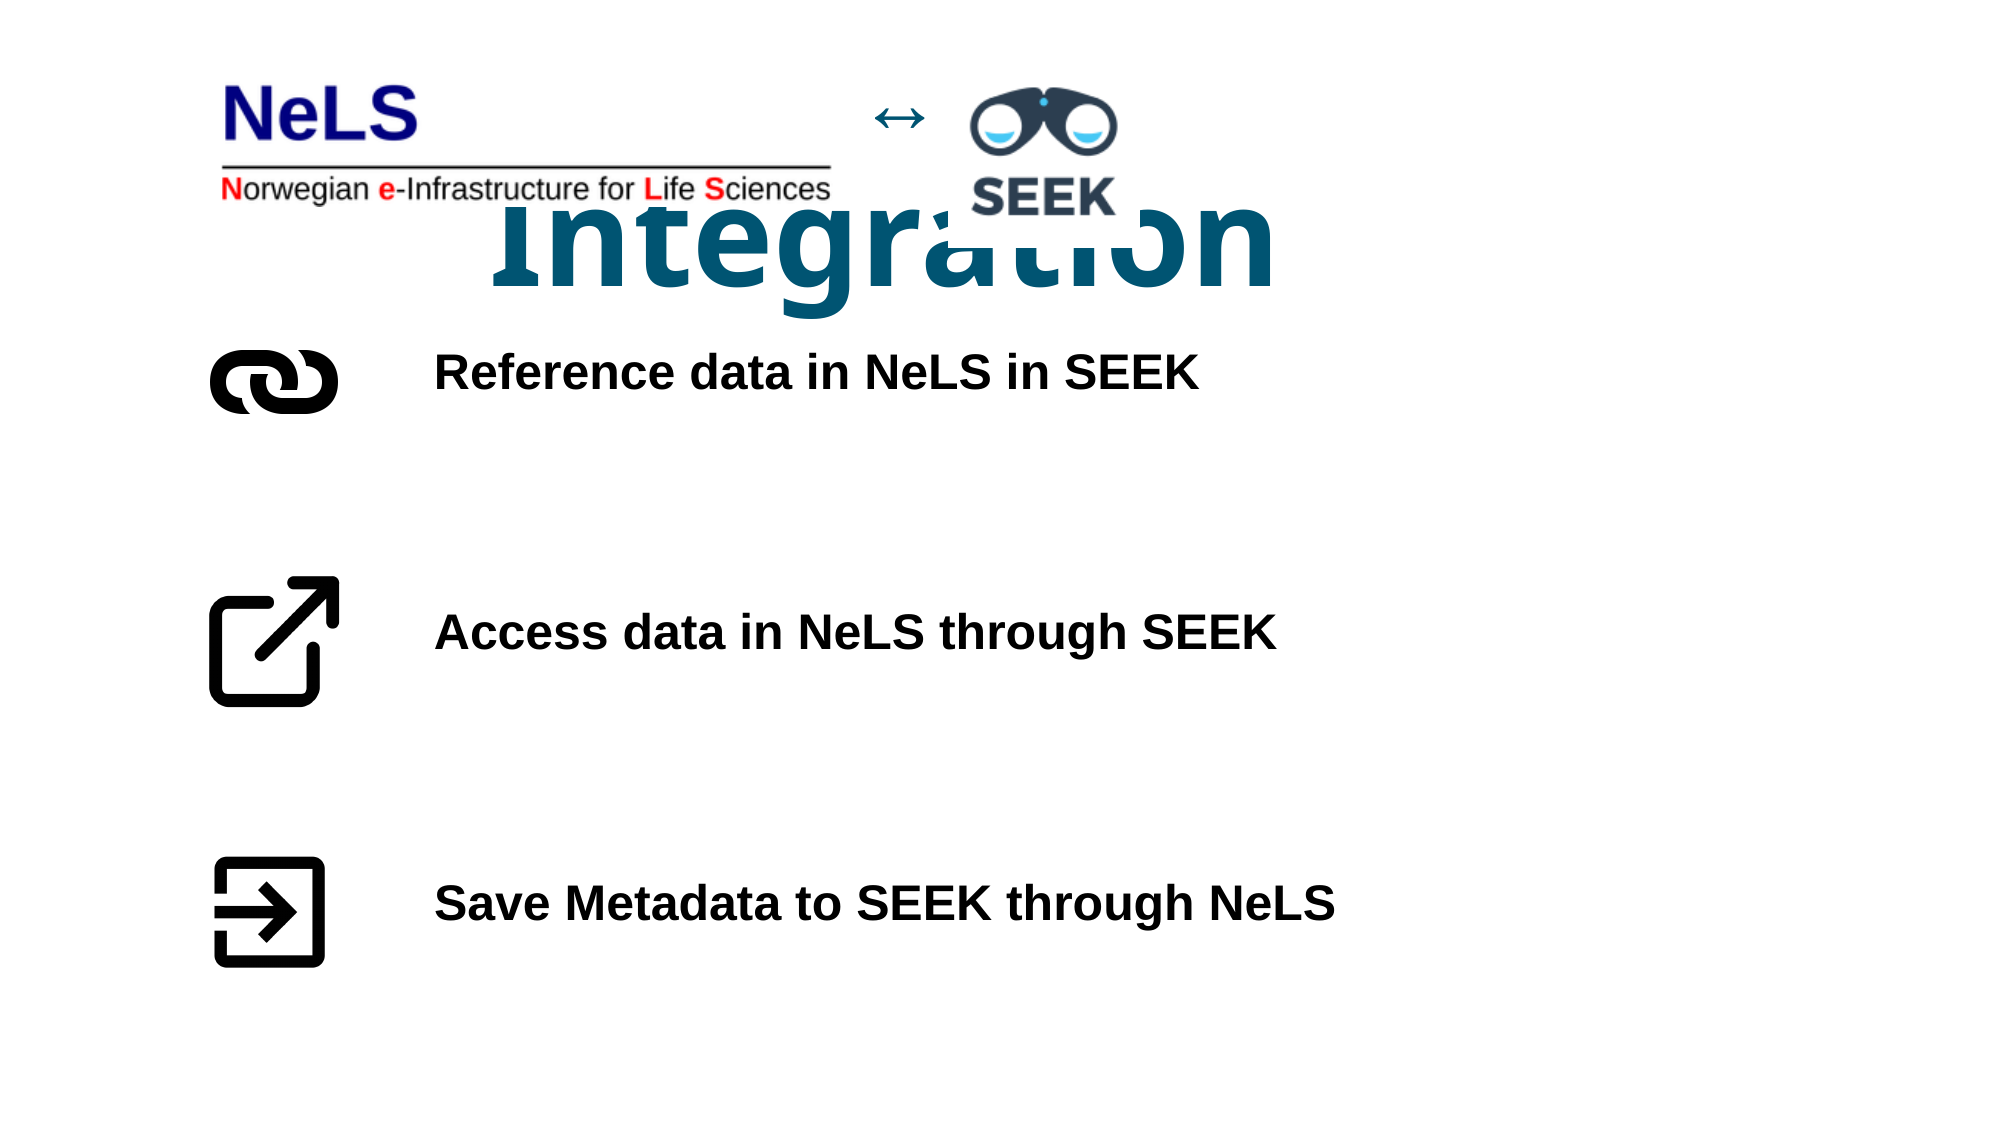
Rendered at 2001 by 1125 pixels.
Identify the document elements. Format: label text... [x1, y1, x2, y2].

picture [196, 838, 343, 986]
text_box Save Metadata to SEEK through NeLS [419, 868, 1351, 955]
title ↔ Integration [489, 49, 1920, 156]
picture [210, 318, 338, 446]
text_box Access data in NeLS through SEEK [419, 596, 1294, 683]
picture [948, 58, 1140, 248]
picture [221, 70, 833, 207]
picture [196, 563, 352, 720]
text_box Reference data in NeLS in SEEK [419, 336, 1217, 423]
